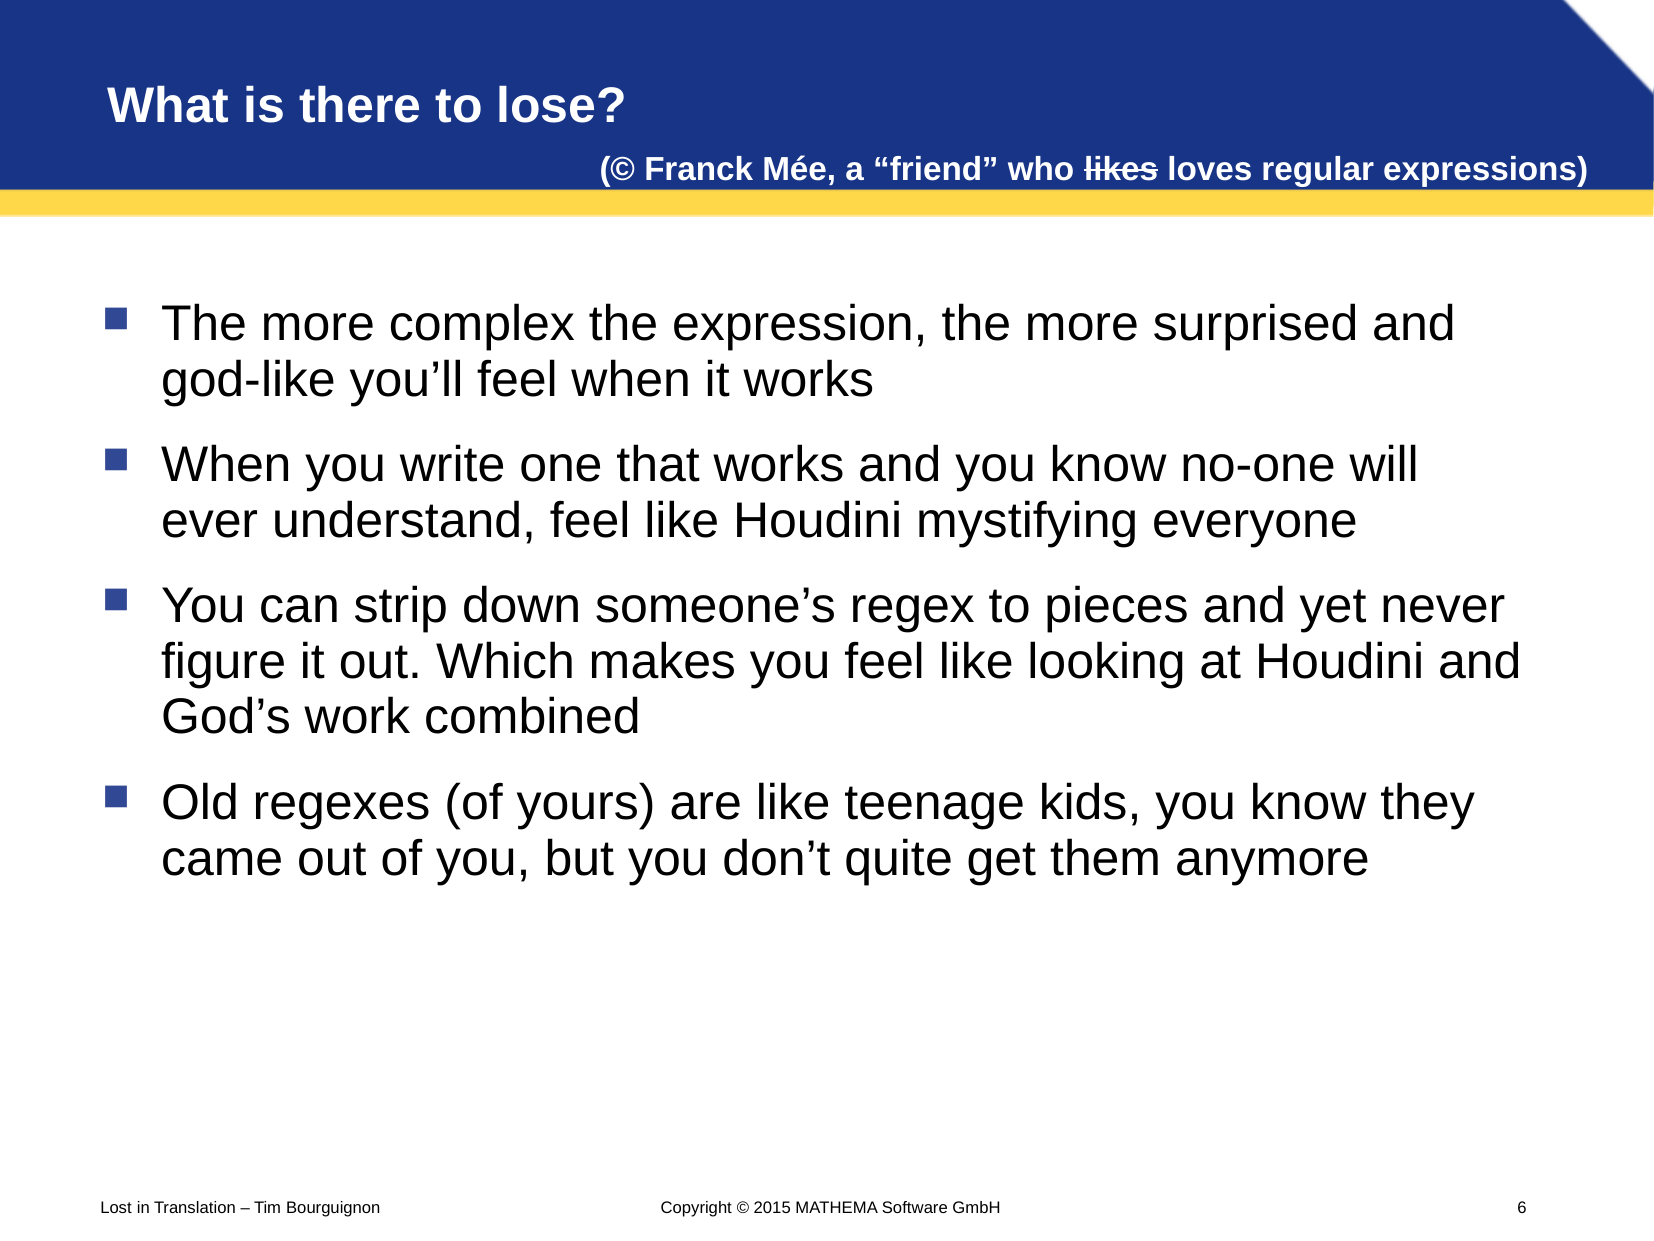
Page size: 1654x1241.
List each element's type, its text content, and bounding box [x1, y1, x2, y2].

text_box (© Franck Mée, a “friend” who likes loves regular expressions) [599, 123, 1654, 210]
list The more complex the expression, the more surprised and god-like you’ll feel when it works When you write one that works and you know no-one will ever understand, feel like Houdini mystifying everyone You can strip down someone’s regex to pieces and yet never figure it out. Which makes you feel like looking at Houdini and God’s work combined Old regexes (of yours) are like teenage kids, you know they came out of you, but you don’t quite get them anymore [101, 295, 1528, 1139]
title What is there to lose? [107, 59, 1179, 151]
picture [0, 0, 1654, 1241]
